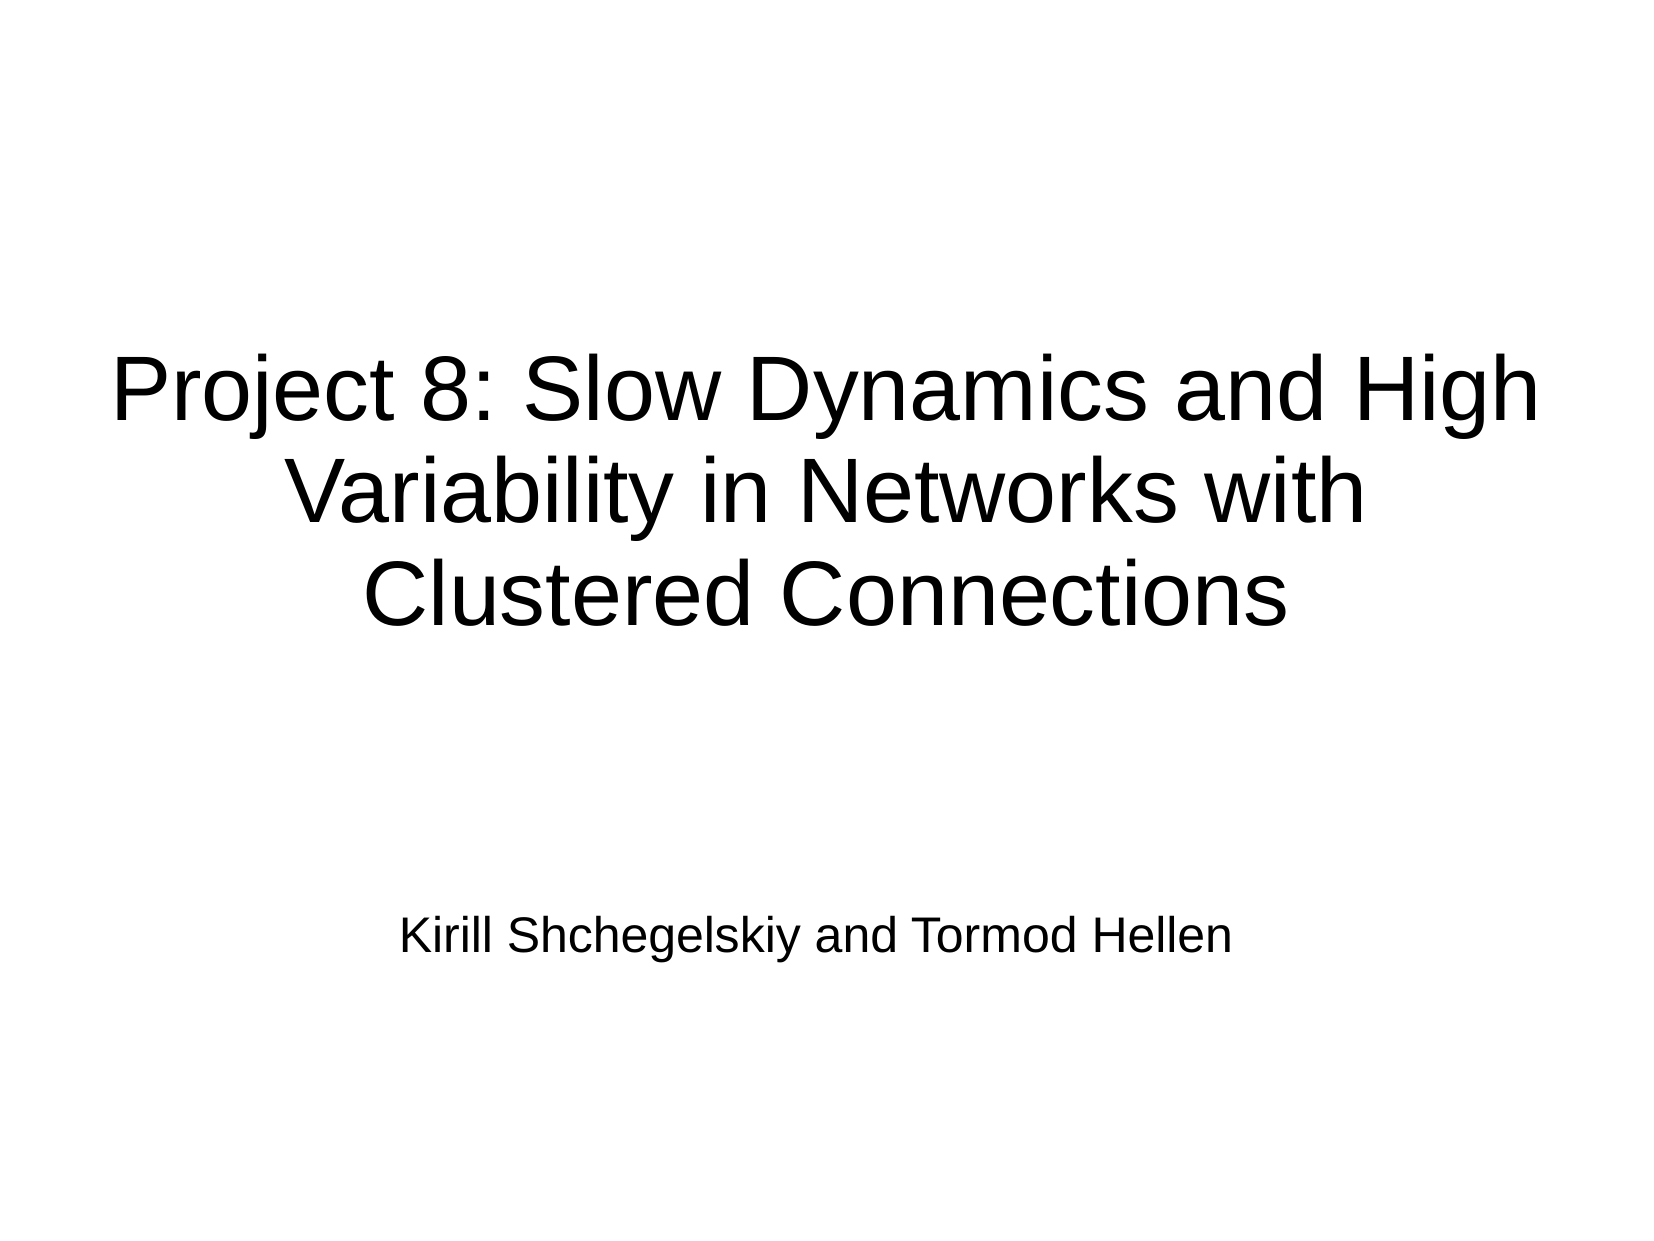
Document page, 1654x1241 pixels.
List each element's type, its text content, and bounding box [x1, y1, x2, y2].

text_box Kirill Shchegelskiy and Tormod Hellen [384, 900, 1270, 1002]
title Project 8: Slow Dynamics and High Variability in Networks with Clustered Connections [82, 337, 1571, 646]
